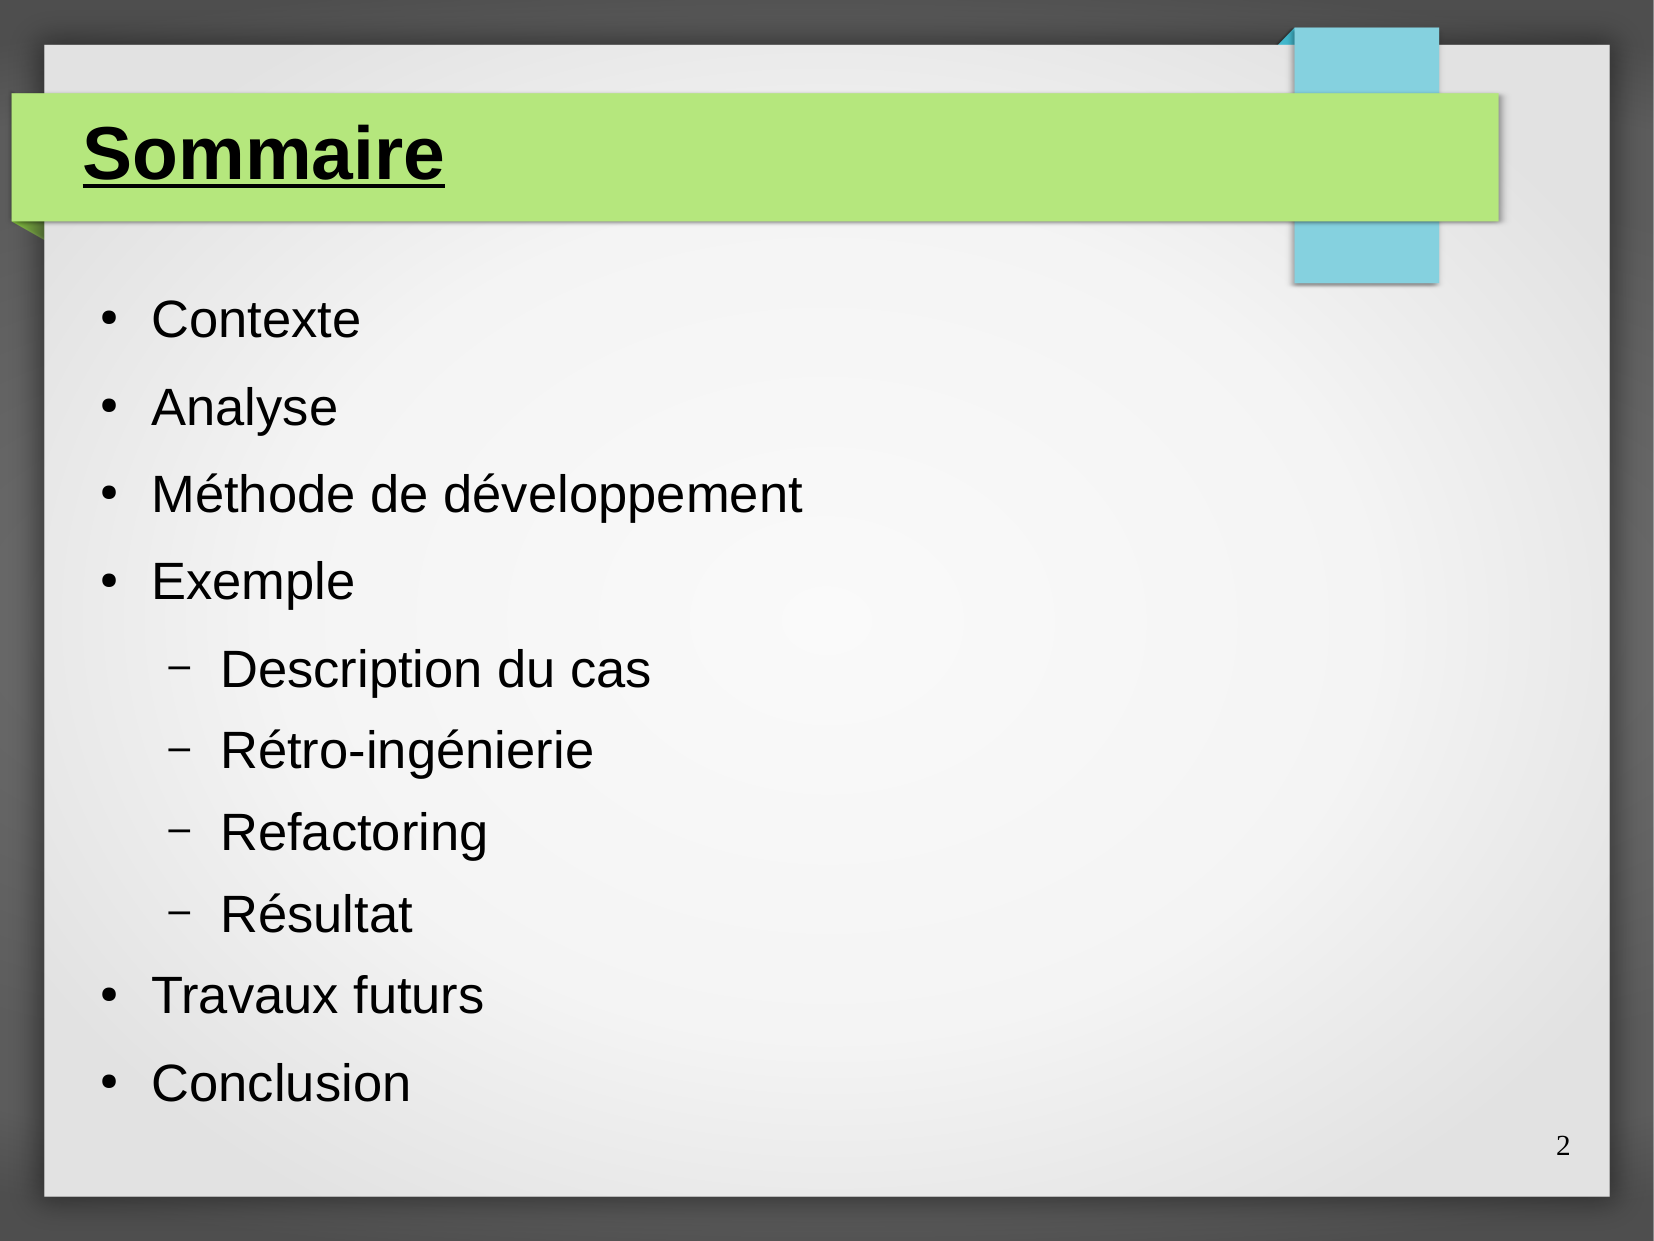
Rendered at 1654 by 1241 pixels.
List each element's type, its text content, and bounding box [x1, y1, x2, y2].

picture [0, 0, 1654, 1241]
title Sommaire [82, 94, 1264, 213]
list Contexte Analyse Méthode de développement Exemple Description du cas Rétro-ingénierie Refactoring Résultat Travaux futurs Conclusion [82, 290, 1571, 1123]
